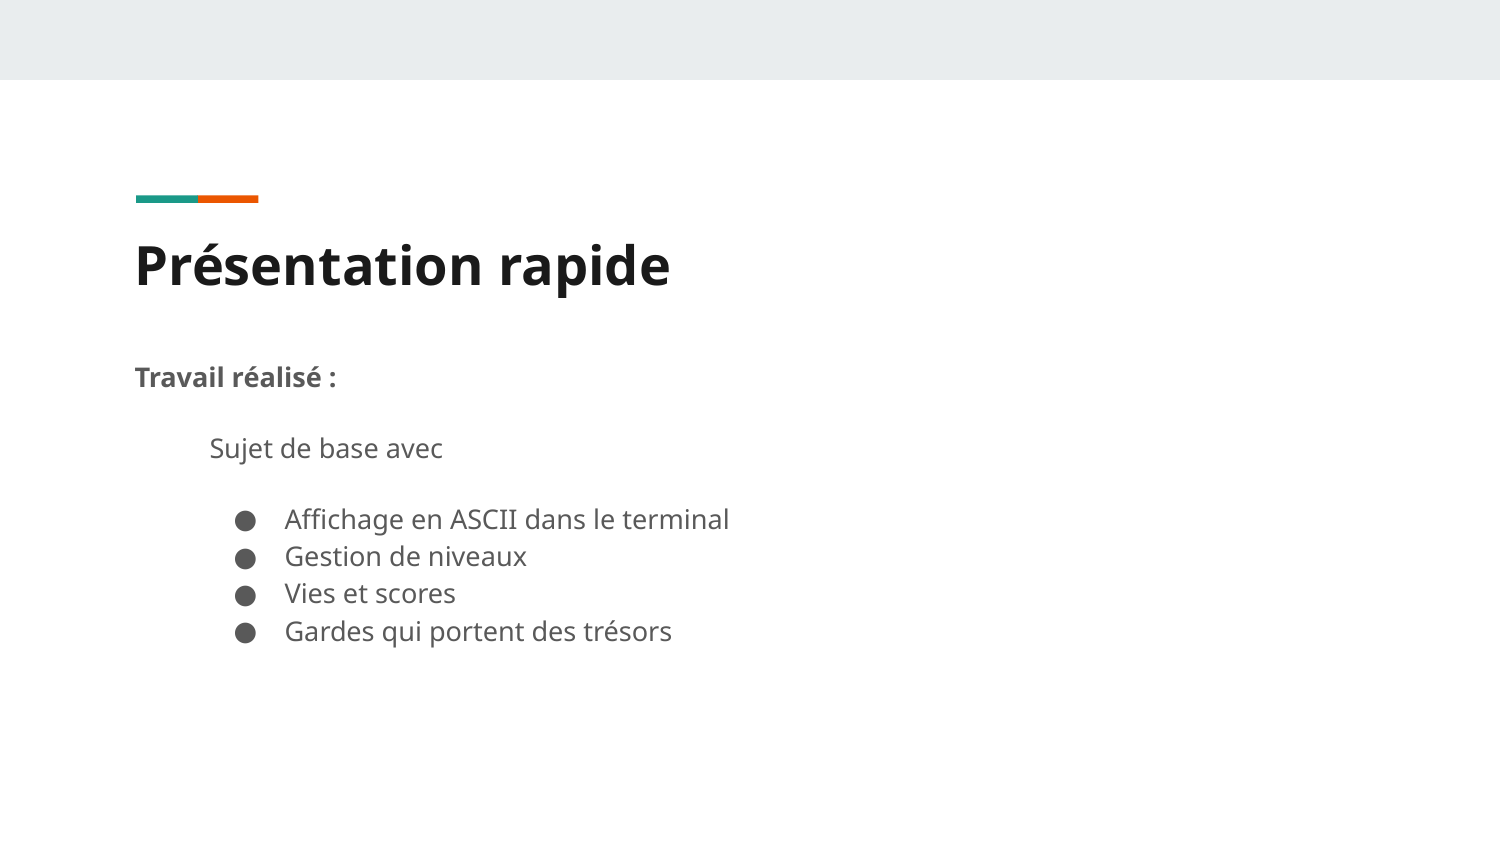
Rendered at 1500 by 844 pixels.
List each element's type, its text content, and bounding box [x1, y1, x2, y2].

list Travail réalisé : Sujet de base avec Affichage en ASCII dans le terminal Gestion de niveaux Vies et scores Gardes qui portent des trésors [119, 341, 1381, 712]
title Présentation rapide [119, 216, 1381, 305]
